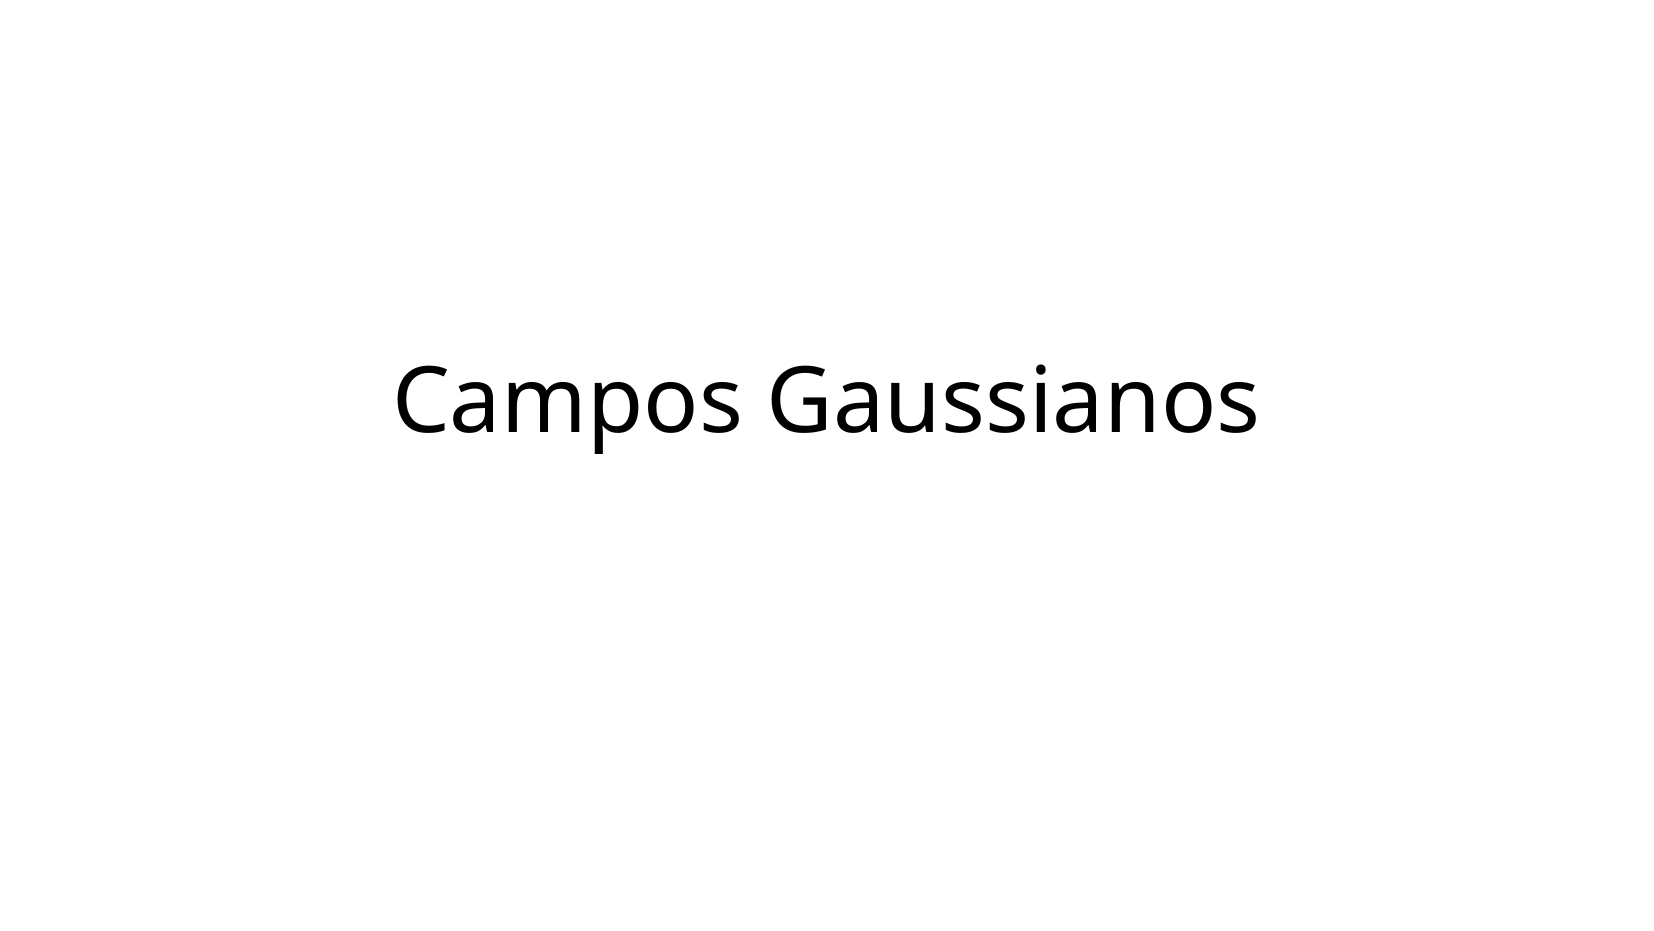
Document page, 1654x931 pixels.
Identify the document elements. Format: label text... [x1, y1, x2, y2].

text_box Campos Gaussianos [82, 37, 1571, 757]
